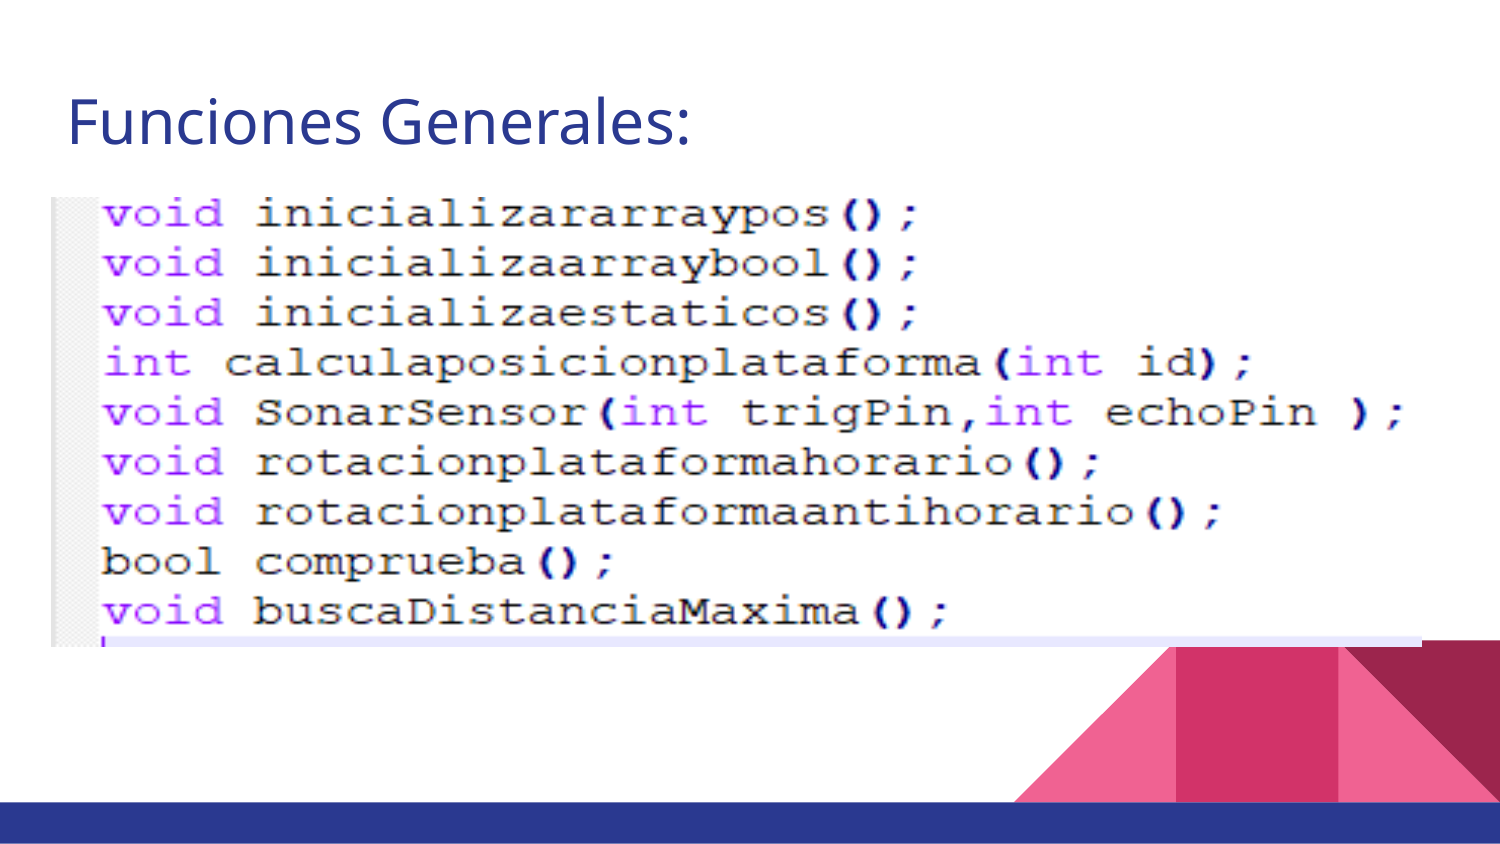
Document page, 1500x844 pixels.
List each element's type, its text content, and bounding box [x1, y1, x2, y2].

title Funciones Generales: [51, 67, 1449, 167]
picture [51, 197, 1422, 647]
